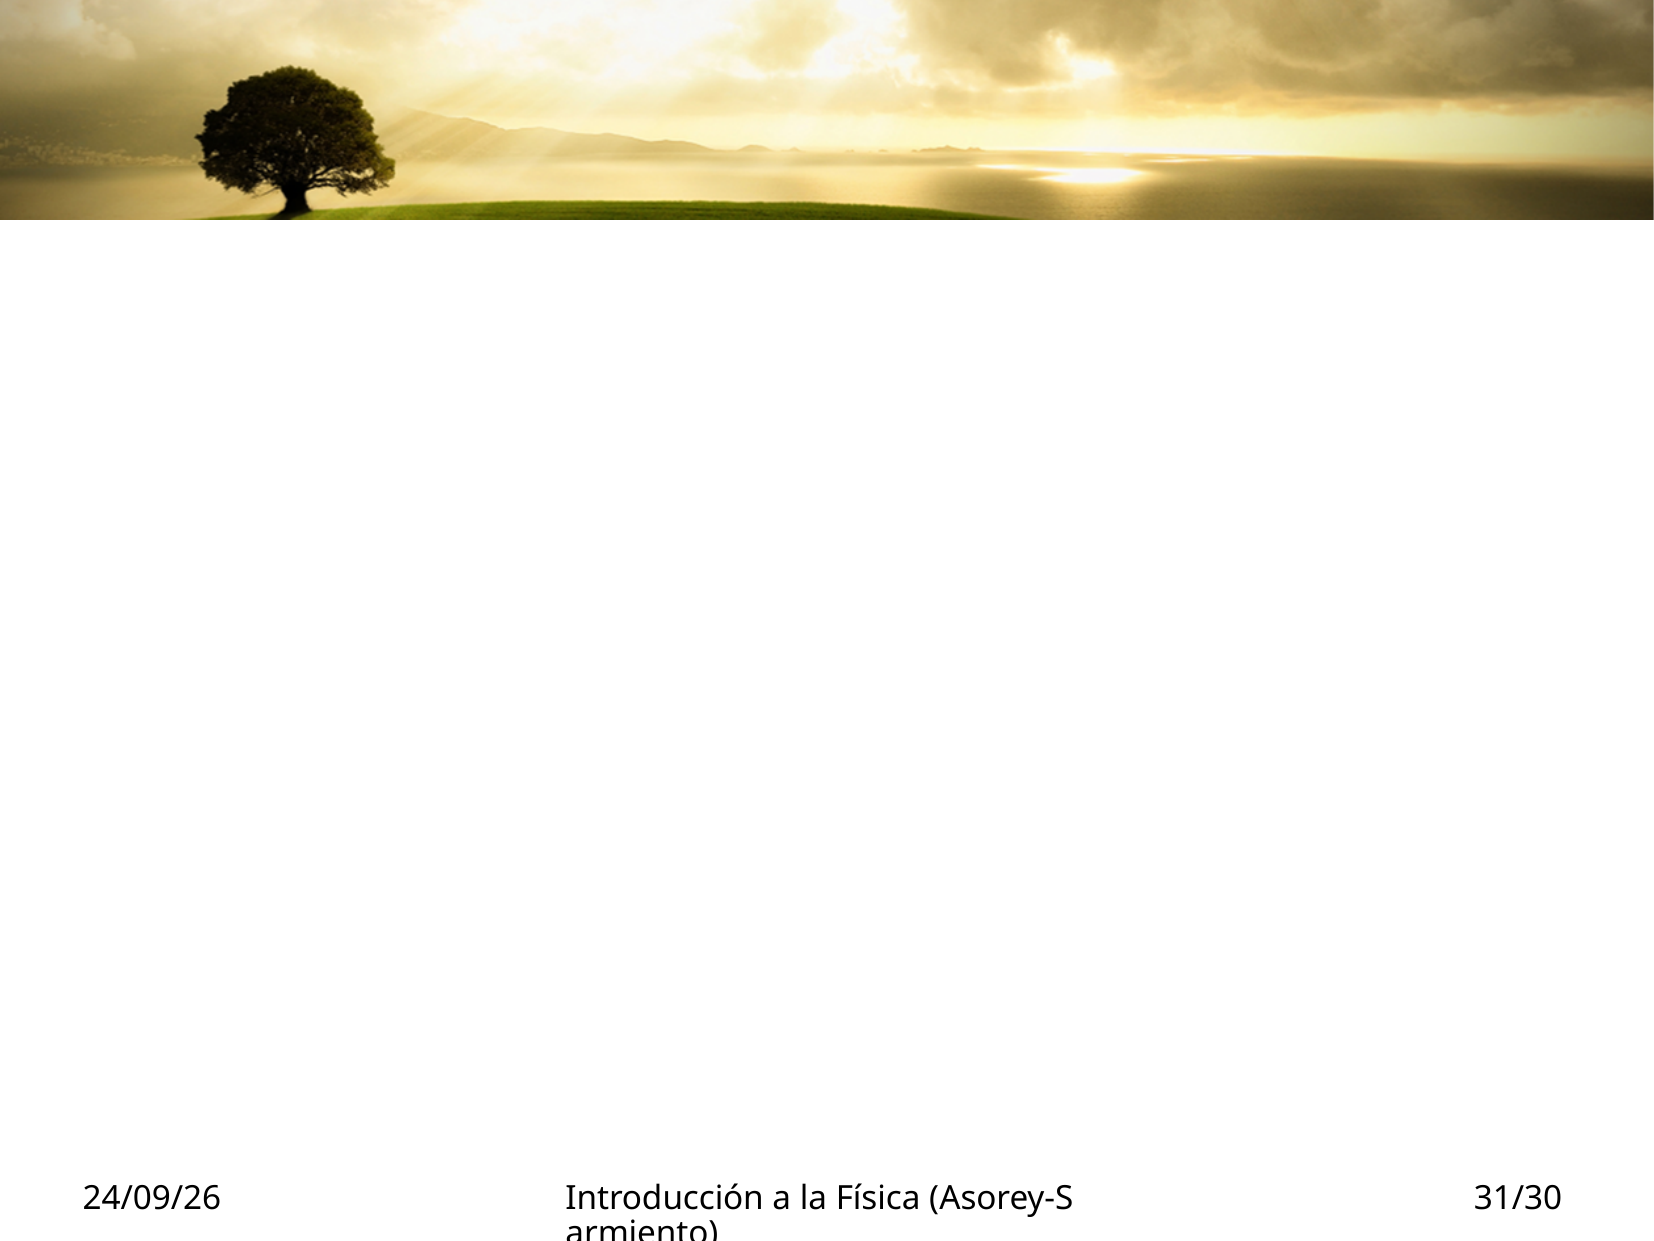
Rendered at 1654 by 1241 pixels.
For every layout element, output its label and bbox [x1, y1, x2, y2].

picture [0, 0, 1654, 220]
